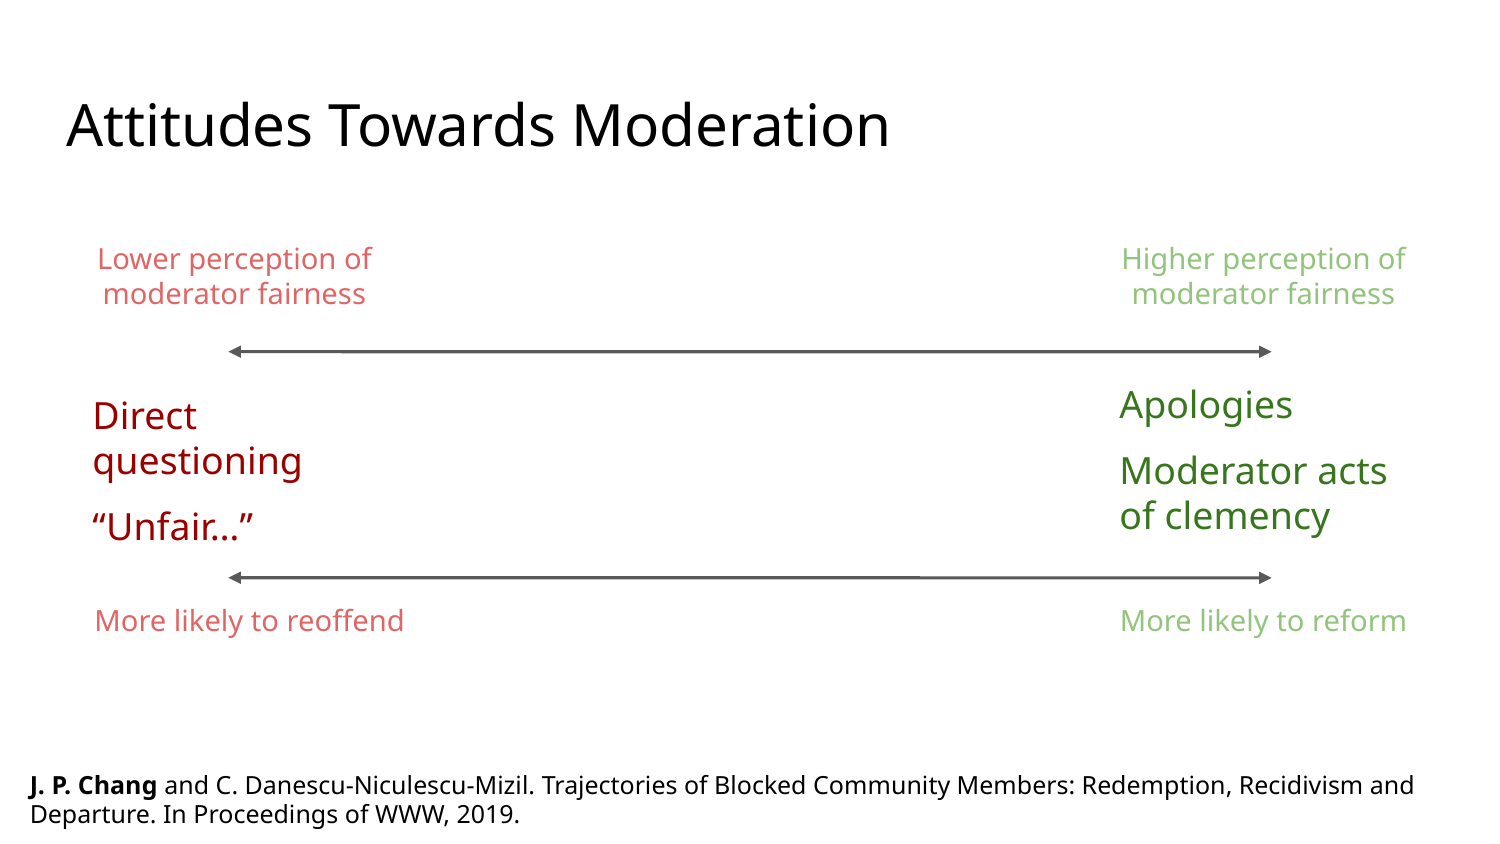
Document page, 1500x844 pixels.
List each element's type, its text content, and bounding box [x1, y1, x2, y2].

text_box More likely to reform [1070, 587, 1457, 693]
title Attitudes Towards Moderation [51, 72, 1449, 167]
text_box J. P. Chang and C. Danescu-Niculescu-Mizil. Trajectories of Blocked Community Members: Redemption, Recidivism and Departure. In Proceedings of WWW, 2019. [14, 754, 1480, 828]
text_box Direct questioning “Unfair…” [77, 376, 422, 553]
text_box Apologies Moderator acts of clemency [1104, 366, 1423, 543]
text_box More likely to reoffend [56, 587, 443, 693]
text_box Lower perception of moderator fairness [41, 225, 428, 331]
text_box Higher perception of moderator fairness [1070, 225, 1457, 331]
